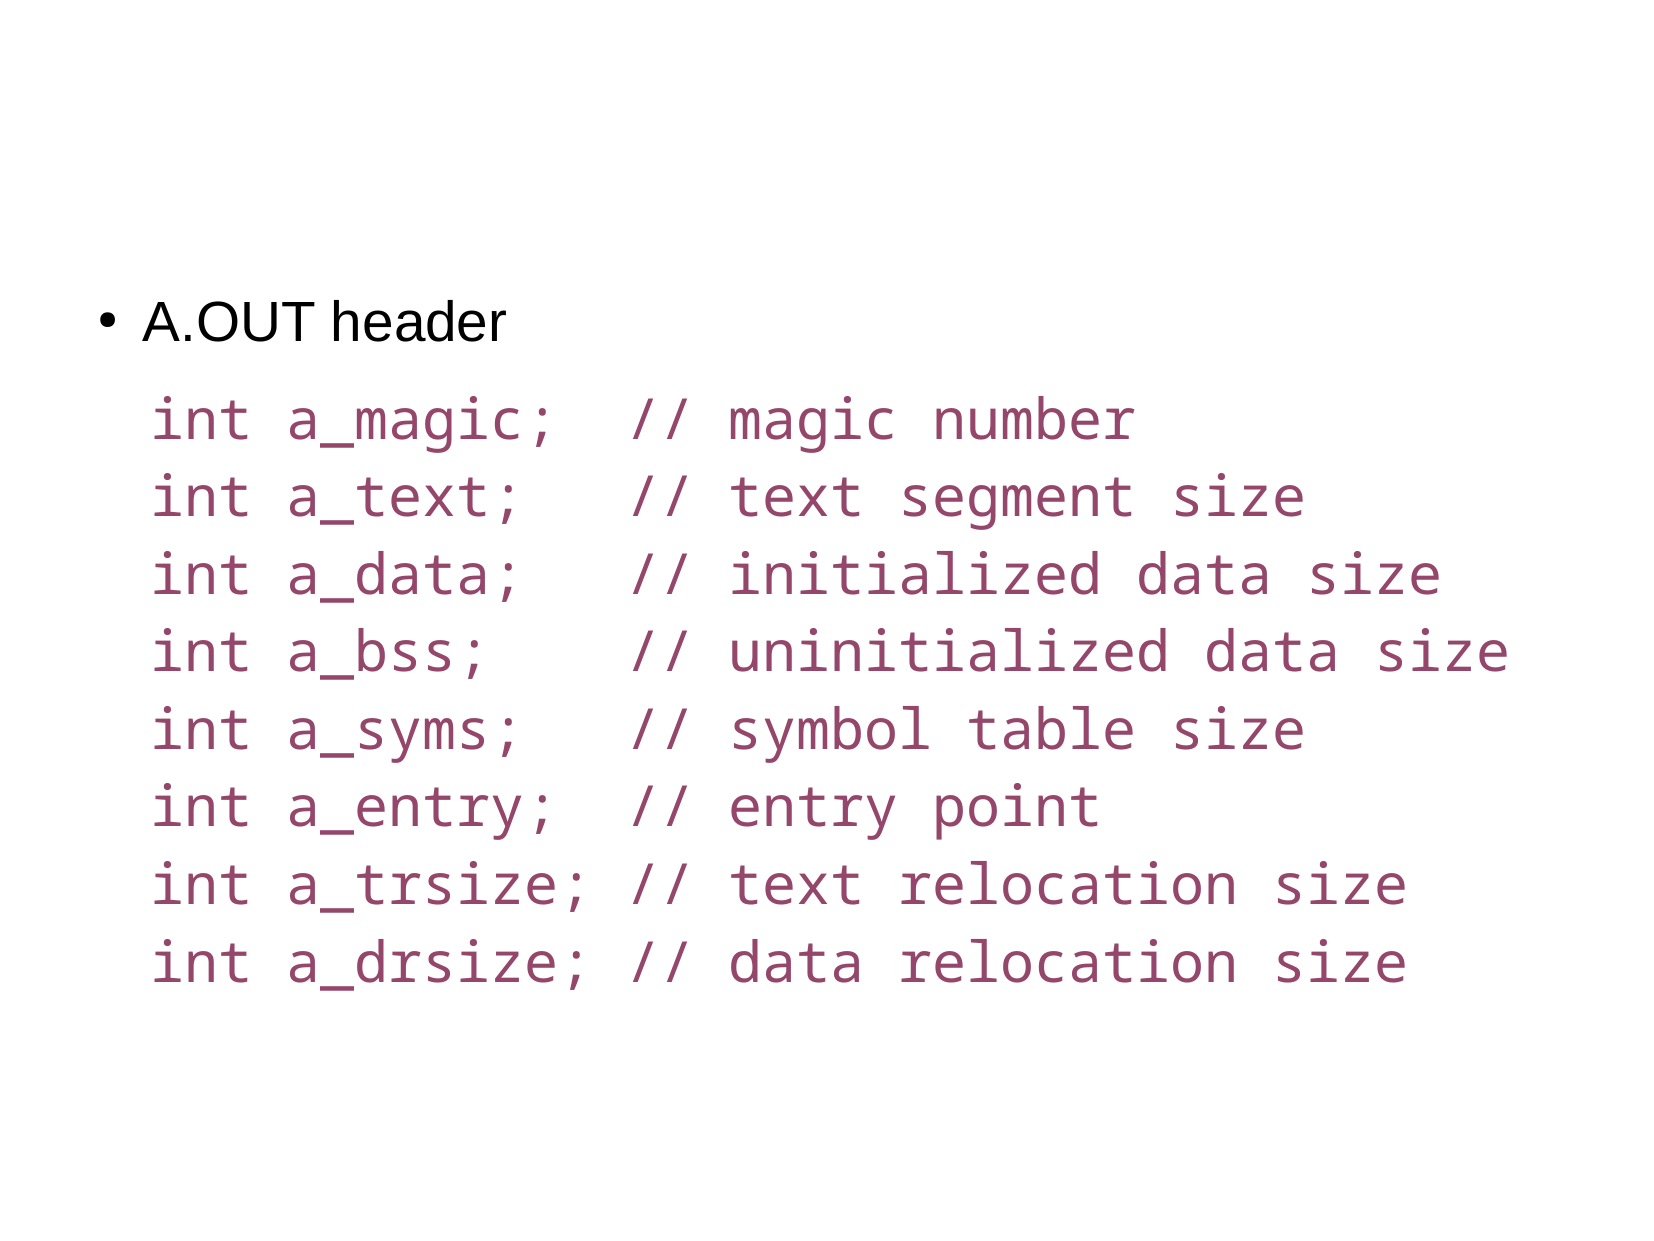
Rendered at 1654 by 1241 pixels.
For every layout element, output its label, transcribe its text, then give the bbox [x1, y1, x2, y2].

list A.OUT header int a_magic; // magic number int a_text; // text segment size int a_data; // initialized data size int a_bss; // uninitialized data size int a_syms; // symbol table size int a_entry; // entry point int a_trsize; // text relocation size int a_drsize; // data relocation size [82, 290, 1571, 1010]
